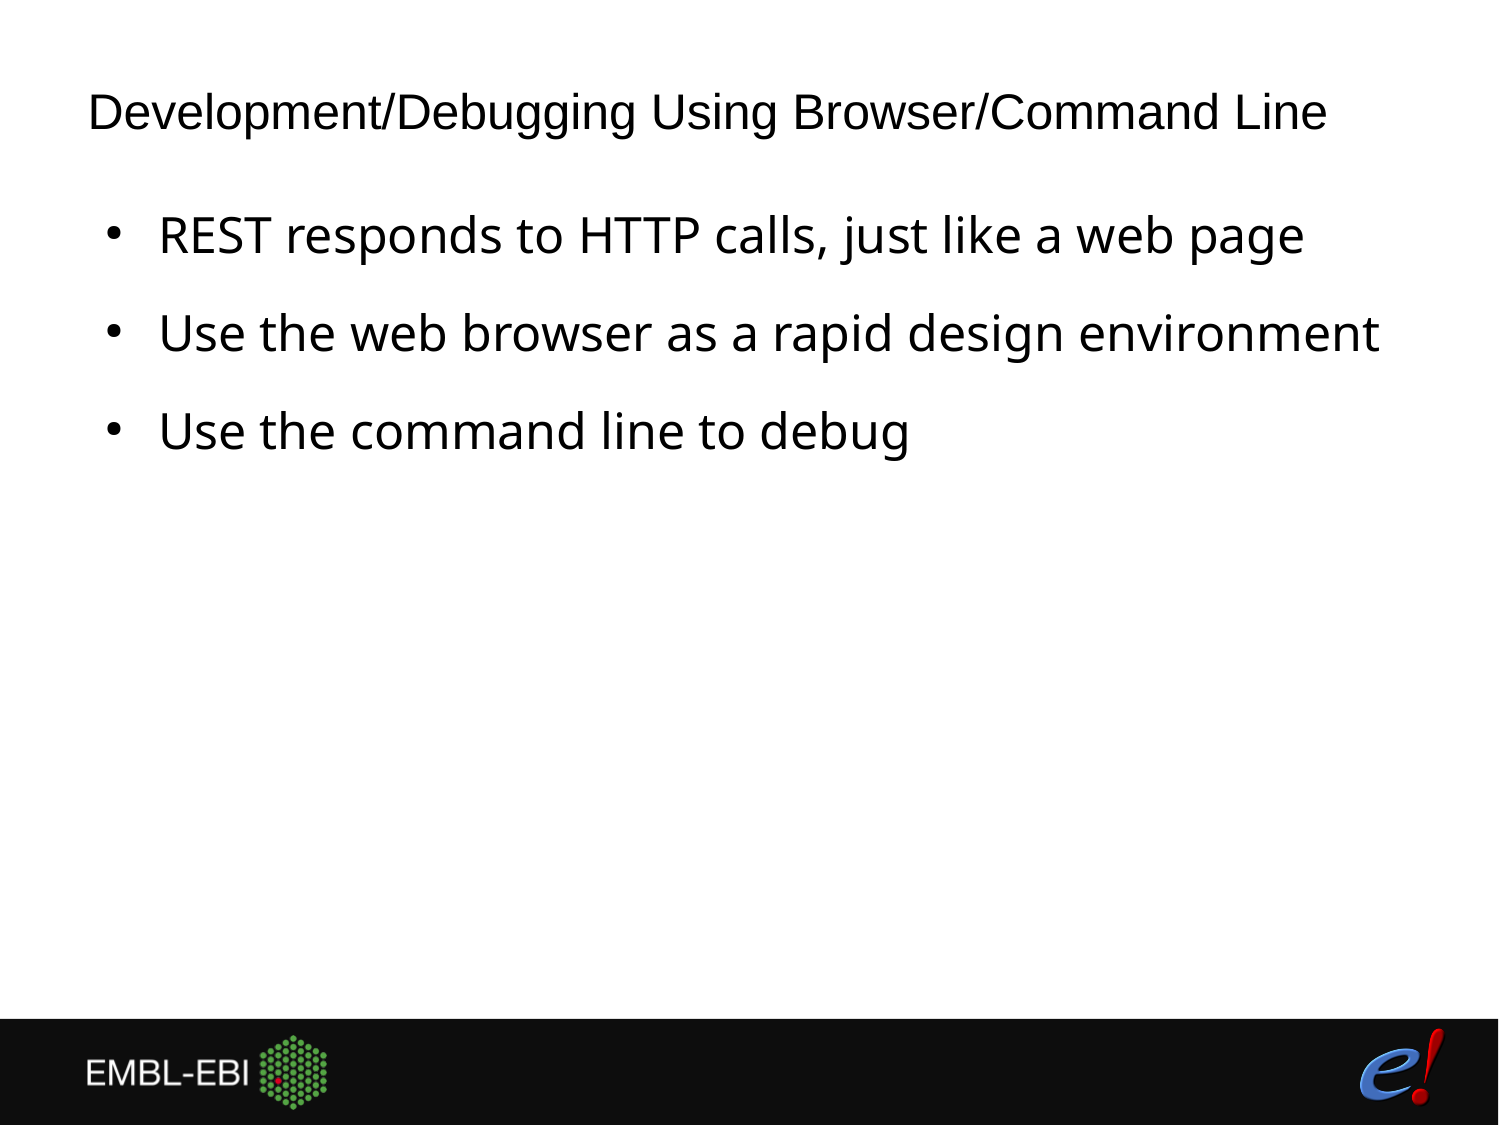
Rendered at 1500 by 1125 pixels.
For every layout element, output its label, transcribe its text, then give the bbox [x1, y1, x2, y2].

title Development/Debugging Using Browser/Command Line [87, 50, 1425, 175]
picture [1357, 1026, 1448, 1112]
list REST responds to HTTP calls, just like a web page Use the web browser as a rapid design environment Use the command line to debug [87, 200, 1425, 914]
picture [87, 1035, 327, 1110]
